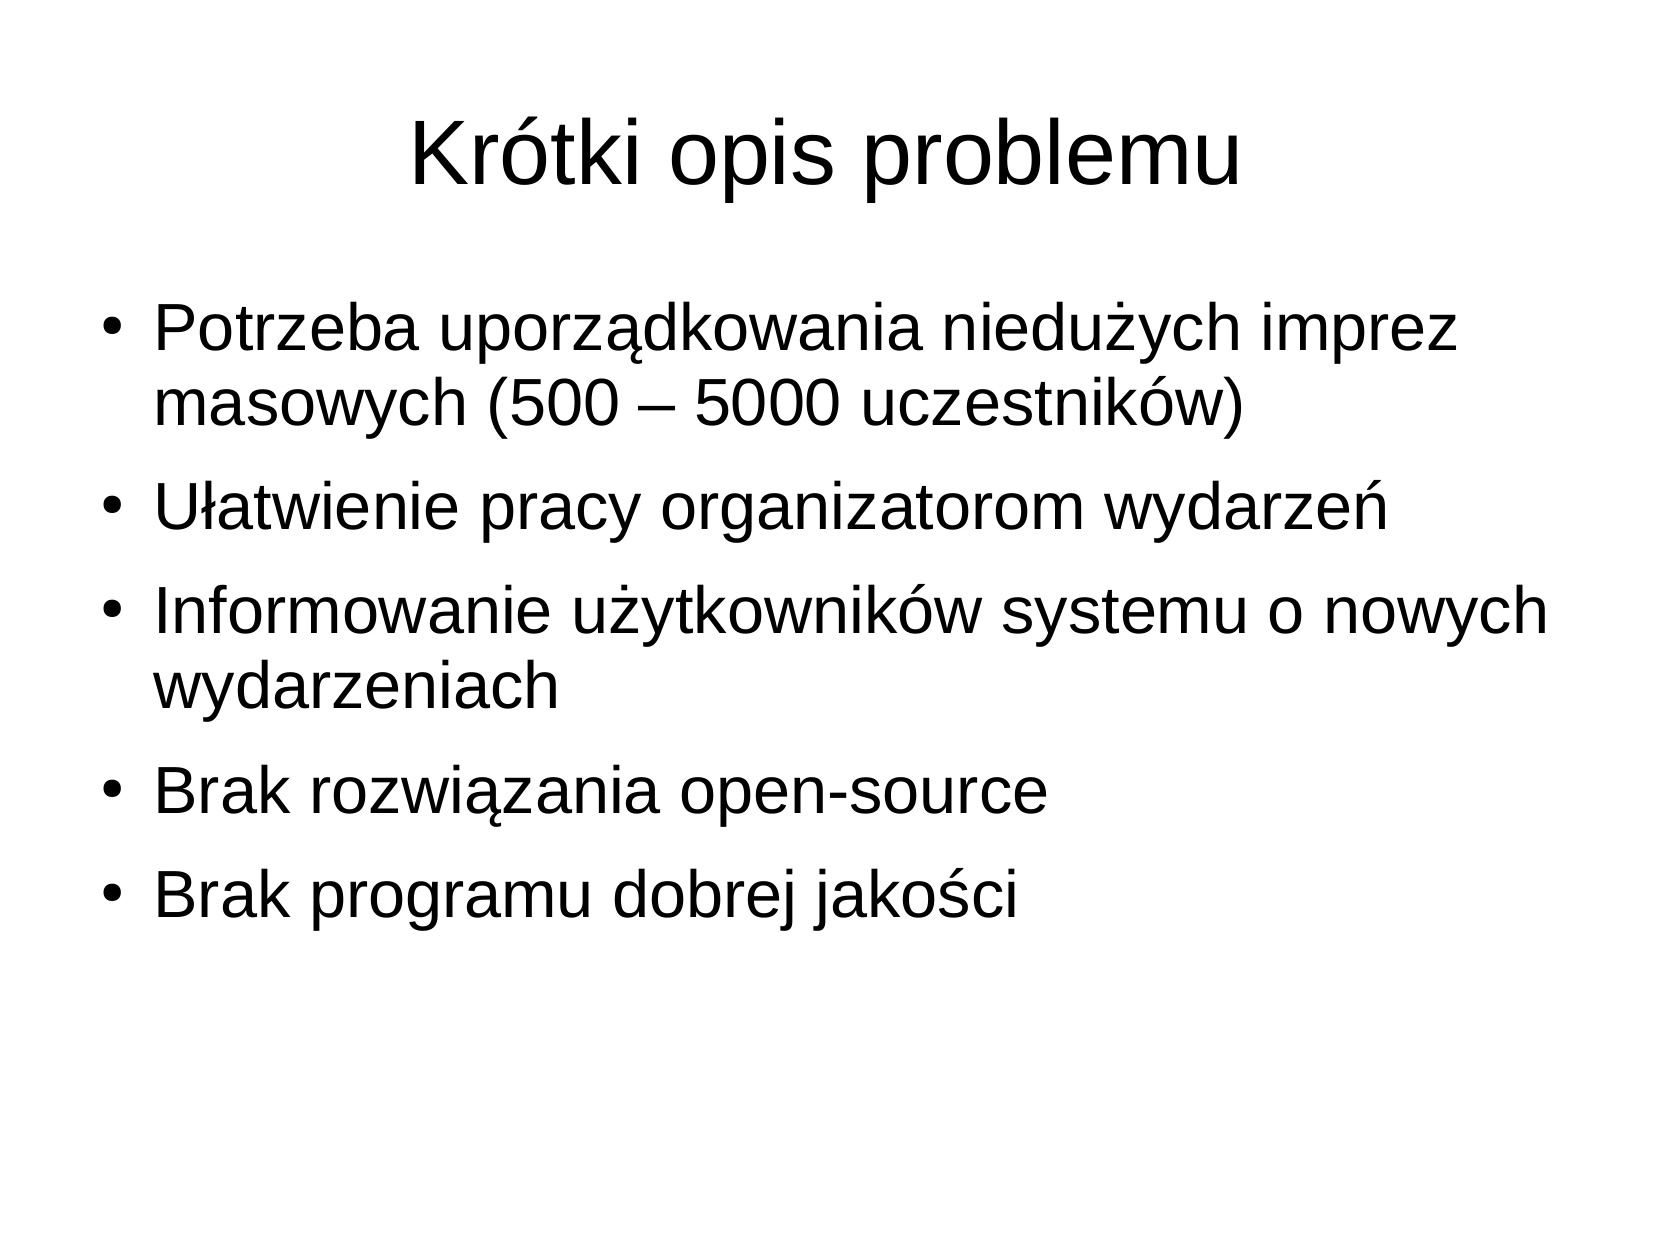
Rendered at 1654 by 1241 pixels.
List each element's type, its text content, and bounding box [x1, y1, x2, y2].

title Krótki opis problemu [82, 49, 1571, 257]
list Potrzeba uporządkowania niedużych imprez masowych (500 – 5000 uczestników) Ułatwienie pracy organizatorom wydarzeń Informowanie użytkowników systemu o nowych wydarzeniach Brak rozwiązania open-source Brak programu dobrej jakości [82, 290, 1571, 1010]
